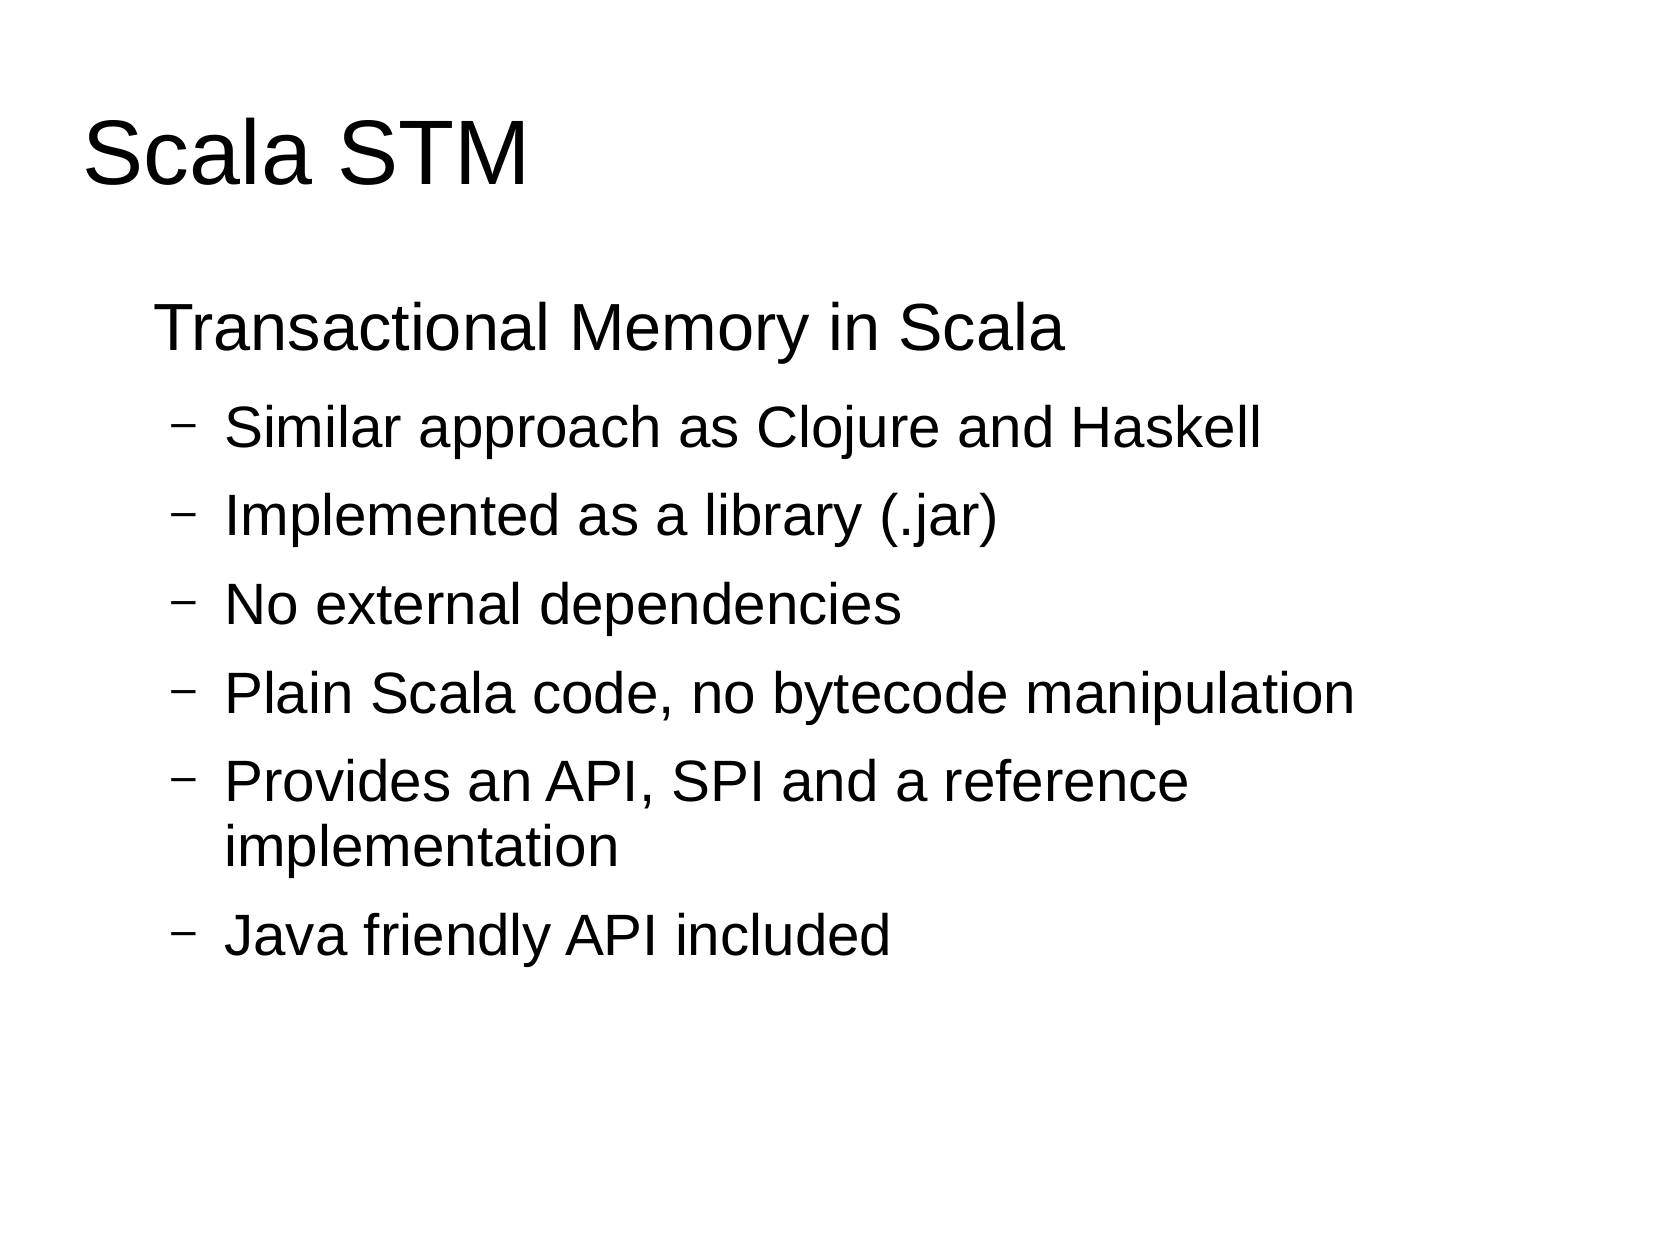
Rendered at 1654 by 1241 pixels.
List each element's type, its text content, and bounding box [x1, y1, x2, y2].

list Transactional Memory in Scala Similar approach as Clojure and Haskell Implemented as a library (.jar) No external dependencies Plain Scala code, no bytecode manipulation Provides an API, SPI and a reference implementation Java friendly API included [82, 290, 1571, 1010]
title Scala STM [82, 49, 1571, 257]
